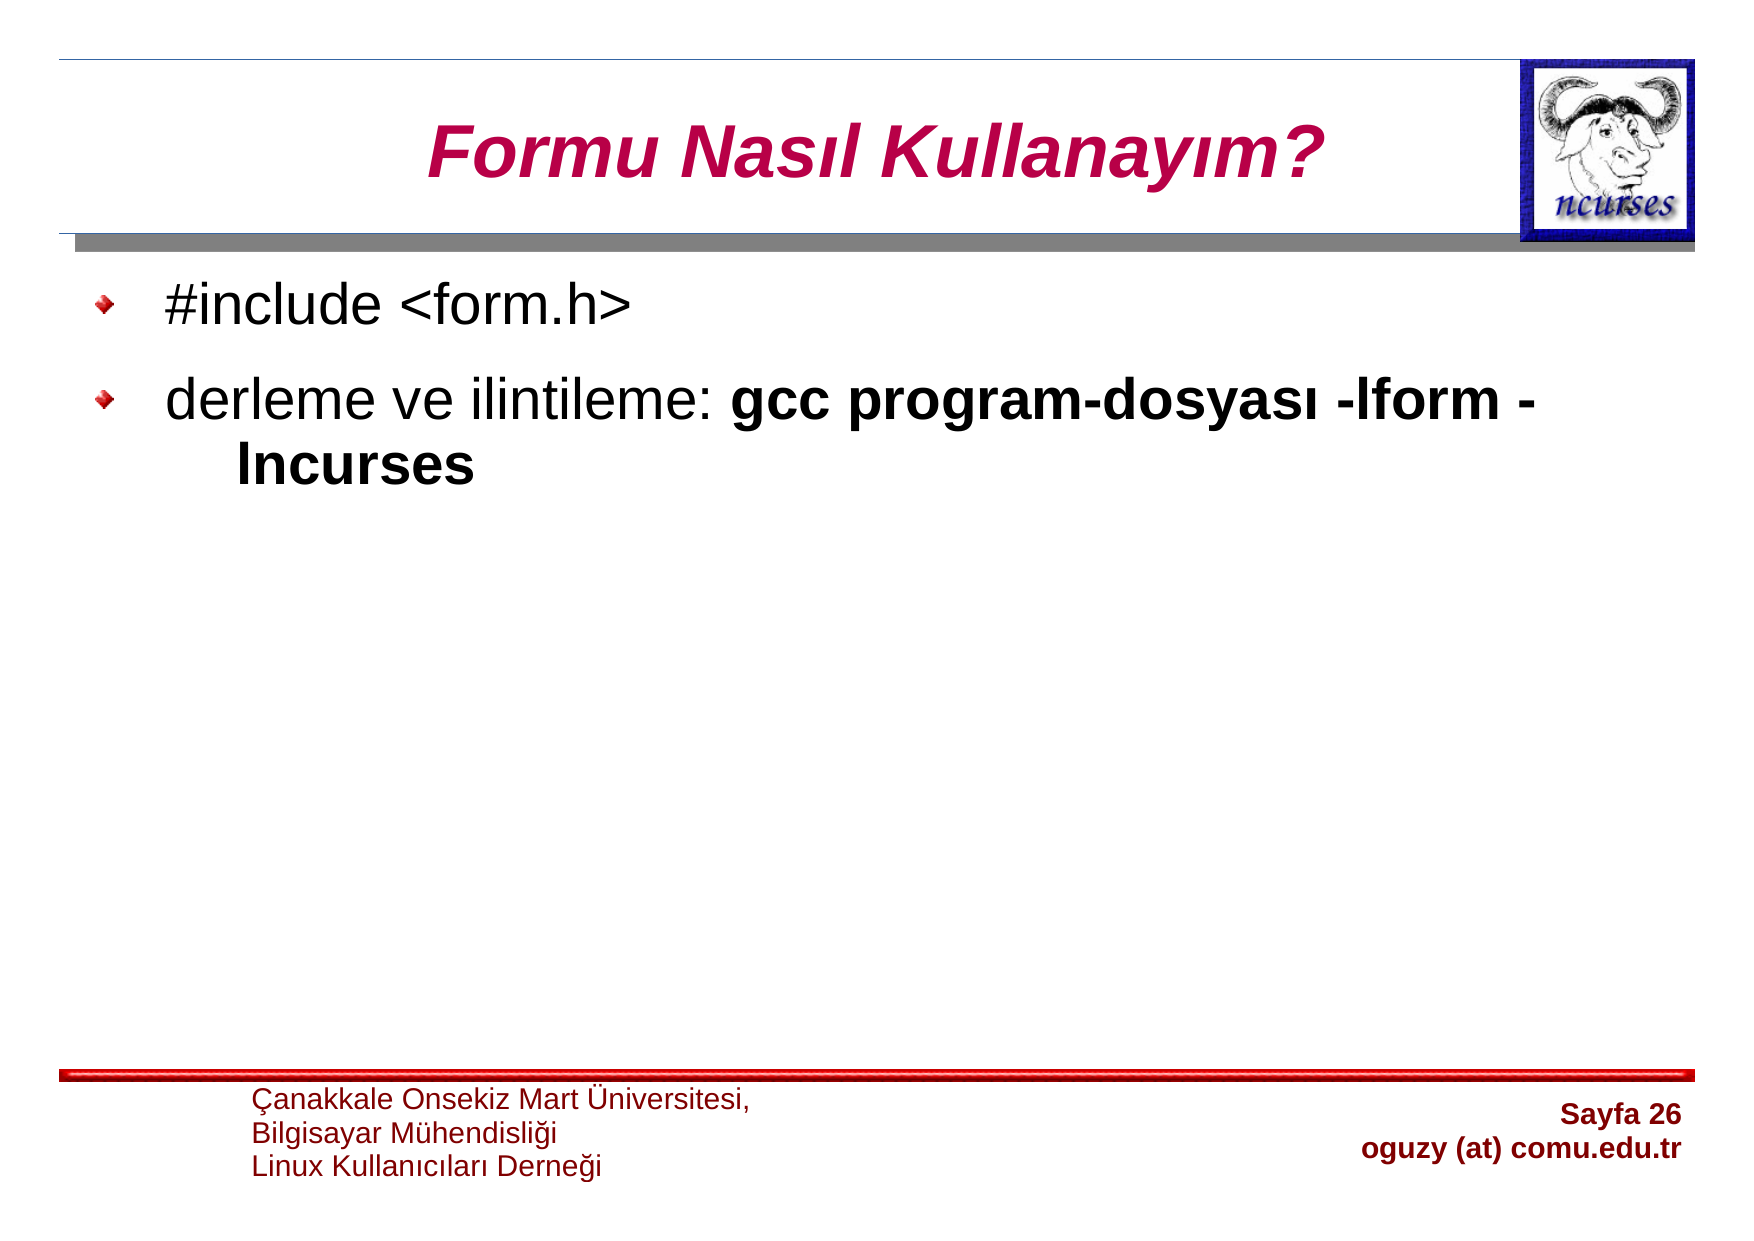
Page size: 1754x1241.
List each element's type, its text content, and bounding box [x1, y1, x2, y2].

list #include <form.h> derleme ve ilintileme: gcc program-dosyası -lform -lncurses [71, 272, 1695, 1055]
title Formu Nasıl Kullanayım? [59, 59, 1695, 244]
picture [59, 1069, 1695, 1082]
